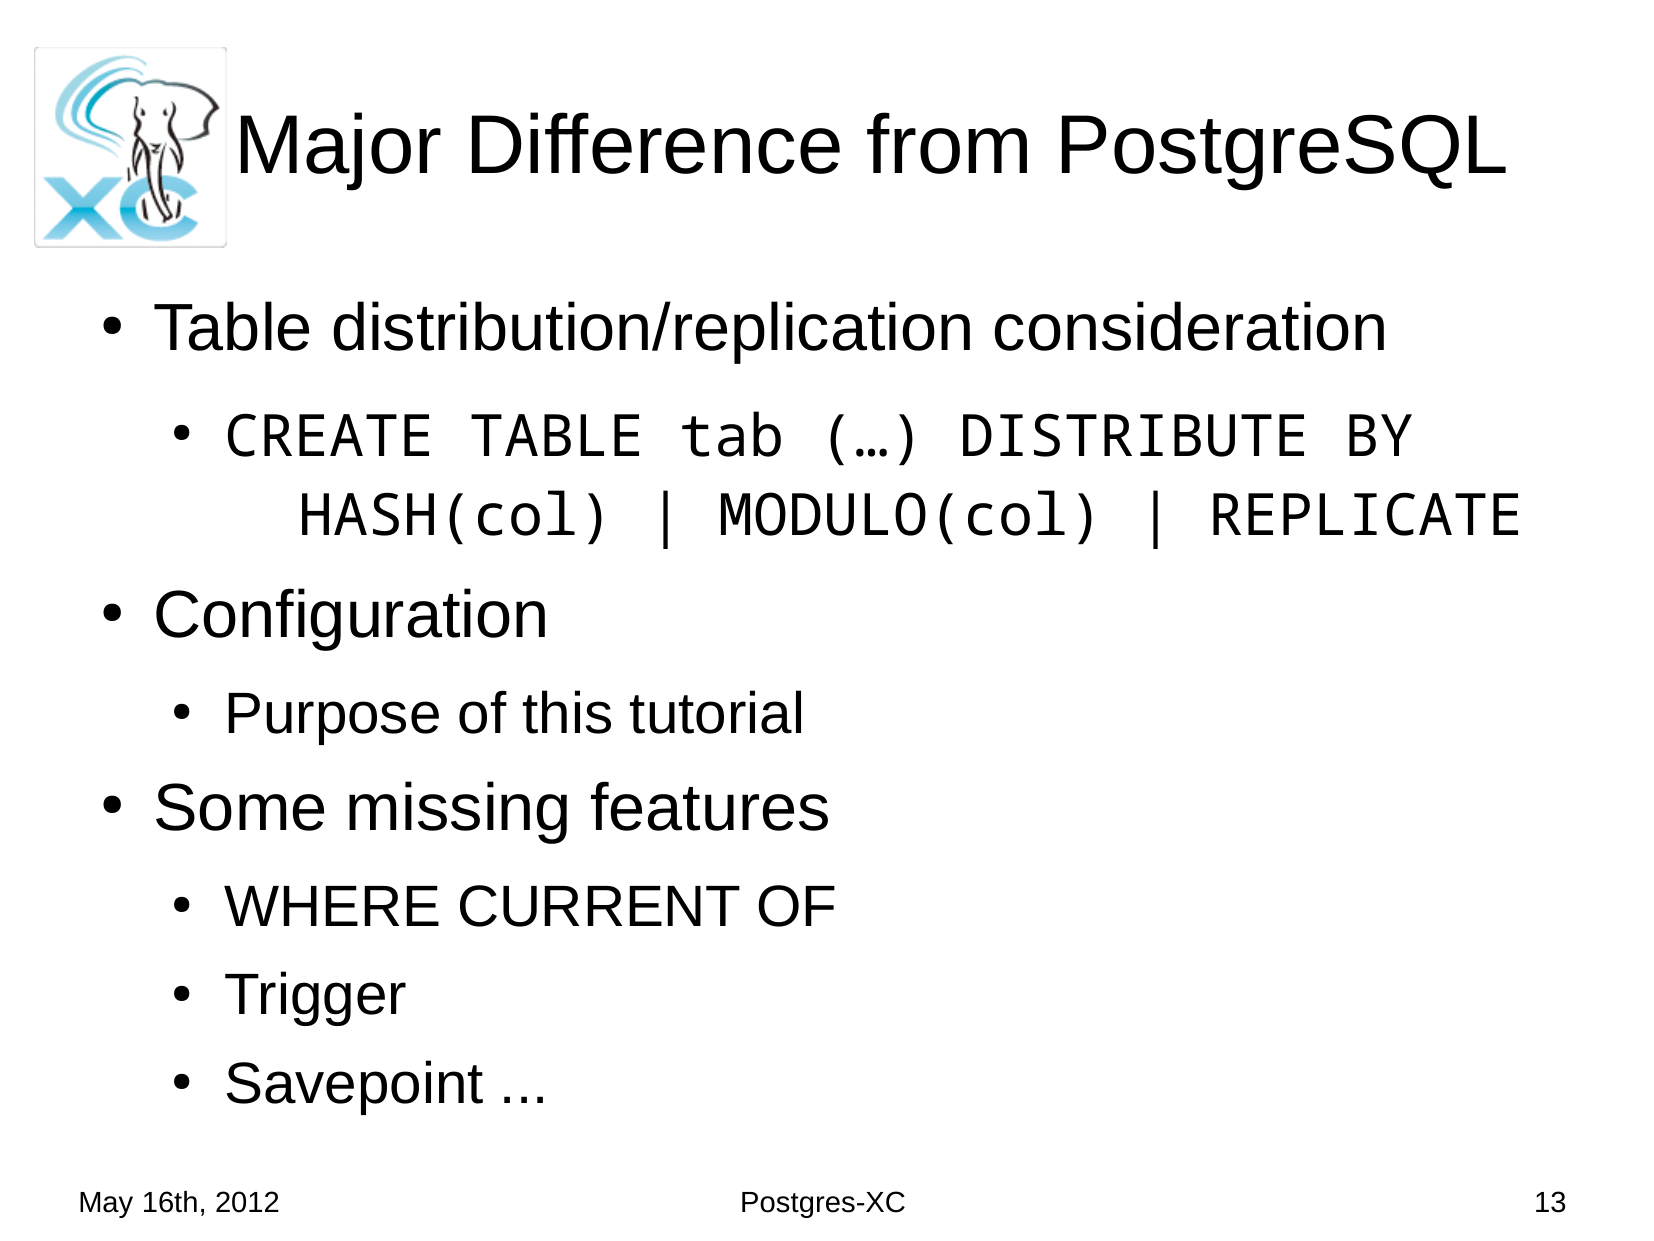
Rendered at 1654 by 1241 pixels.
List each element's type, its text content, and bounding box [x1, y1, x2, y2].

list Table distribution/replication consideration CREATE TABLE tab (…) DISTRIBUTE BY HASH(col) | MODULO(col) | REPLICATE Configuration Purpose of this tutorial Some missing features WHERE CURRENT OF Trigger Savepoint ... [82, 290, 1571, 1109]
title Major Difference from PostgreSQL [234, 40, 1599, 248]
picture [34, 47, 227, 248]
